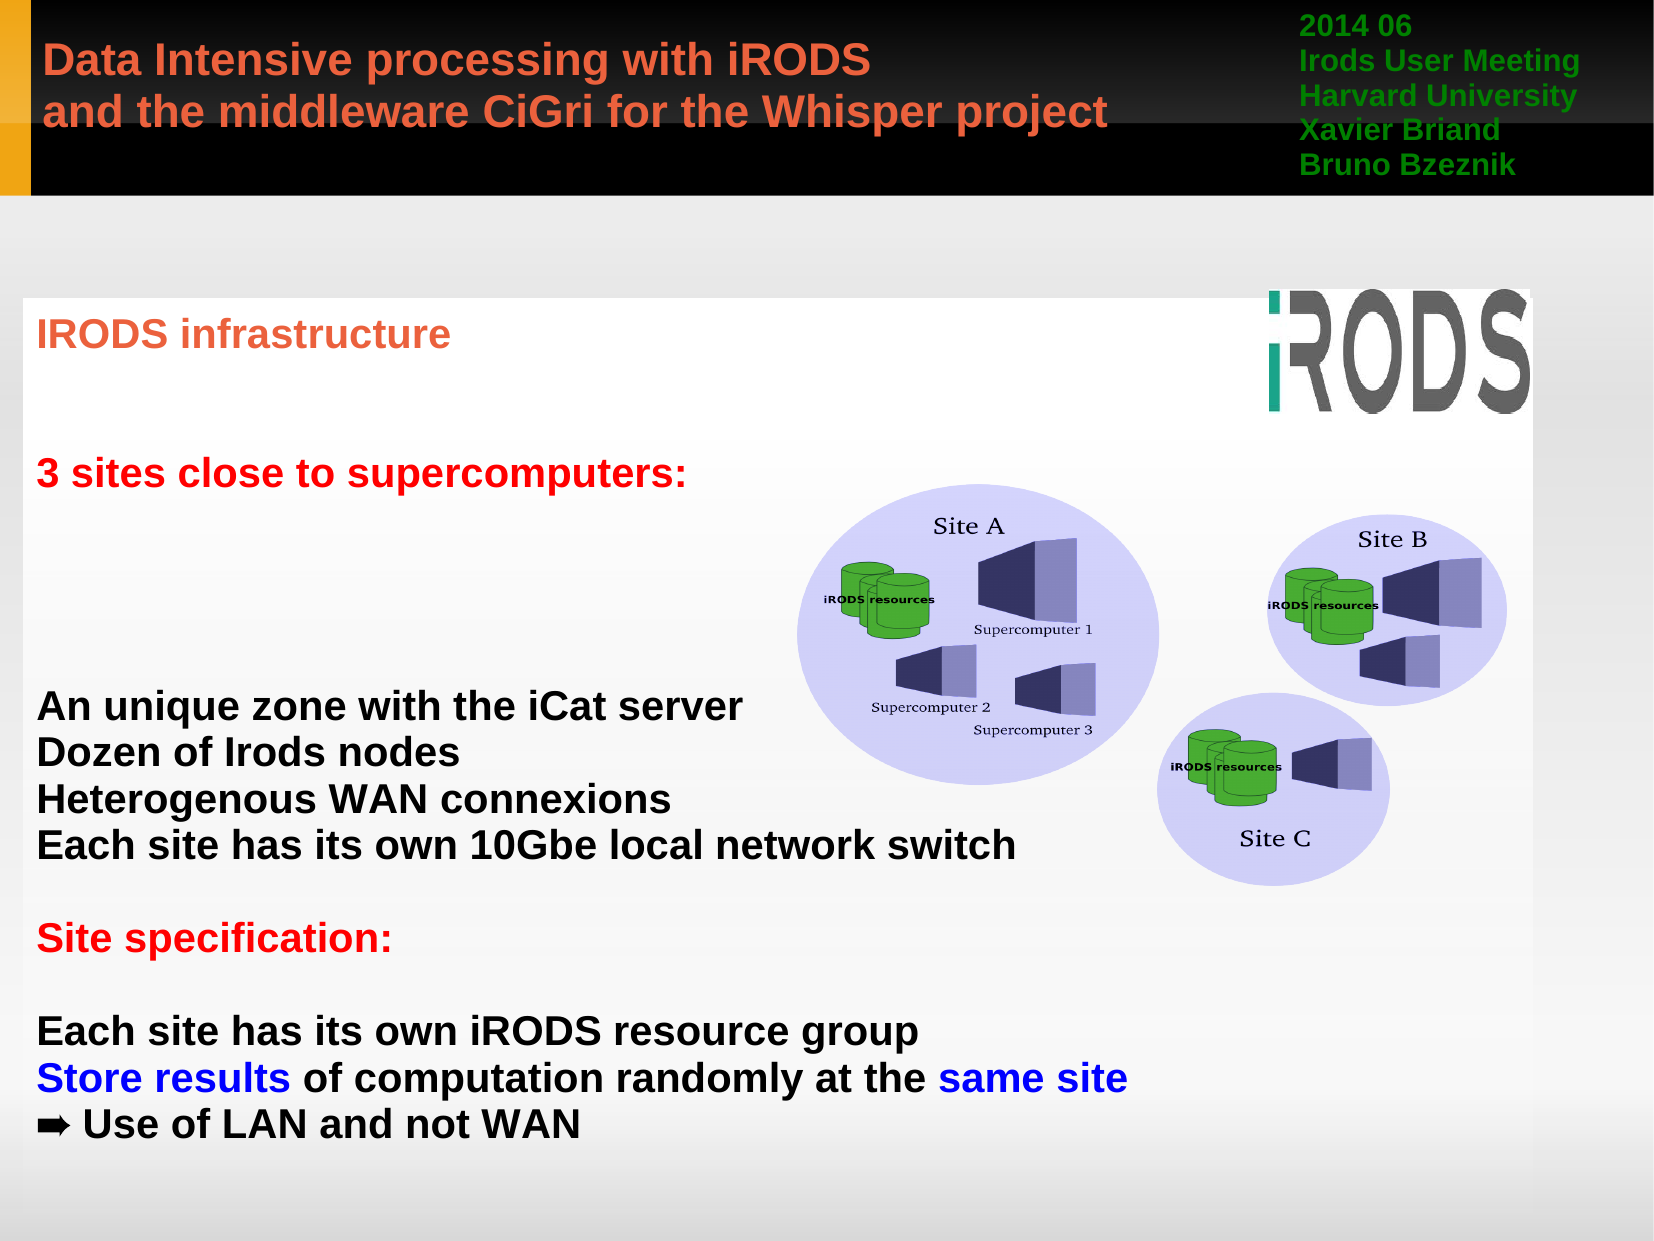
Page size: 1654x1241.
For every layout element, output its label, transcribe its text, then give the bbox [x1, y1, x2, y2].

picture [219, 54, 228, 59]
picture [0, 0, 1654, 1241]
picture [781, 48, 799, 59]
title Data Intensive processing with iRODS and the middleware CiGri for the Whisper project [29, 59, 1365, 266]
picture [336, 54, 345, 59]
picture [749, 49, 763, 58]
list IRODS infrastructure 3 sites close to supercomputers: An unique zone with the iCat server Dozen of Irods nodes Heterogenous WAN connexions Each site has its own 10Gbe local network switch Site specification: Each site has its own iRODS resource group Store results of computation randomly at the same site à Use of LAN and not WAN [23, 298, 1533, 1235]
picture [52, 49, 67, 59]
picture [473, 54, 482, 59]
picture [818, 49, 833, 59]
title 2014 06 Irods User Meeting Harvard University Xavier Briand Bruno Bzeznik [1299, 41, 1654, 219]
picture [420, 55, 430, 59]
